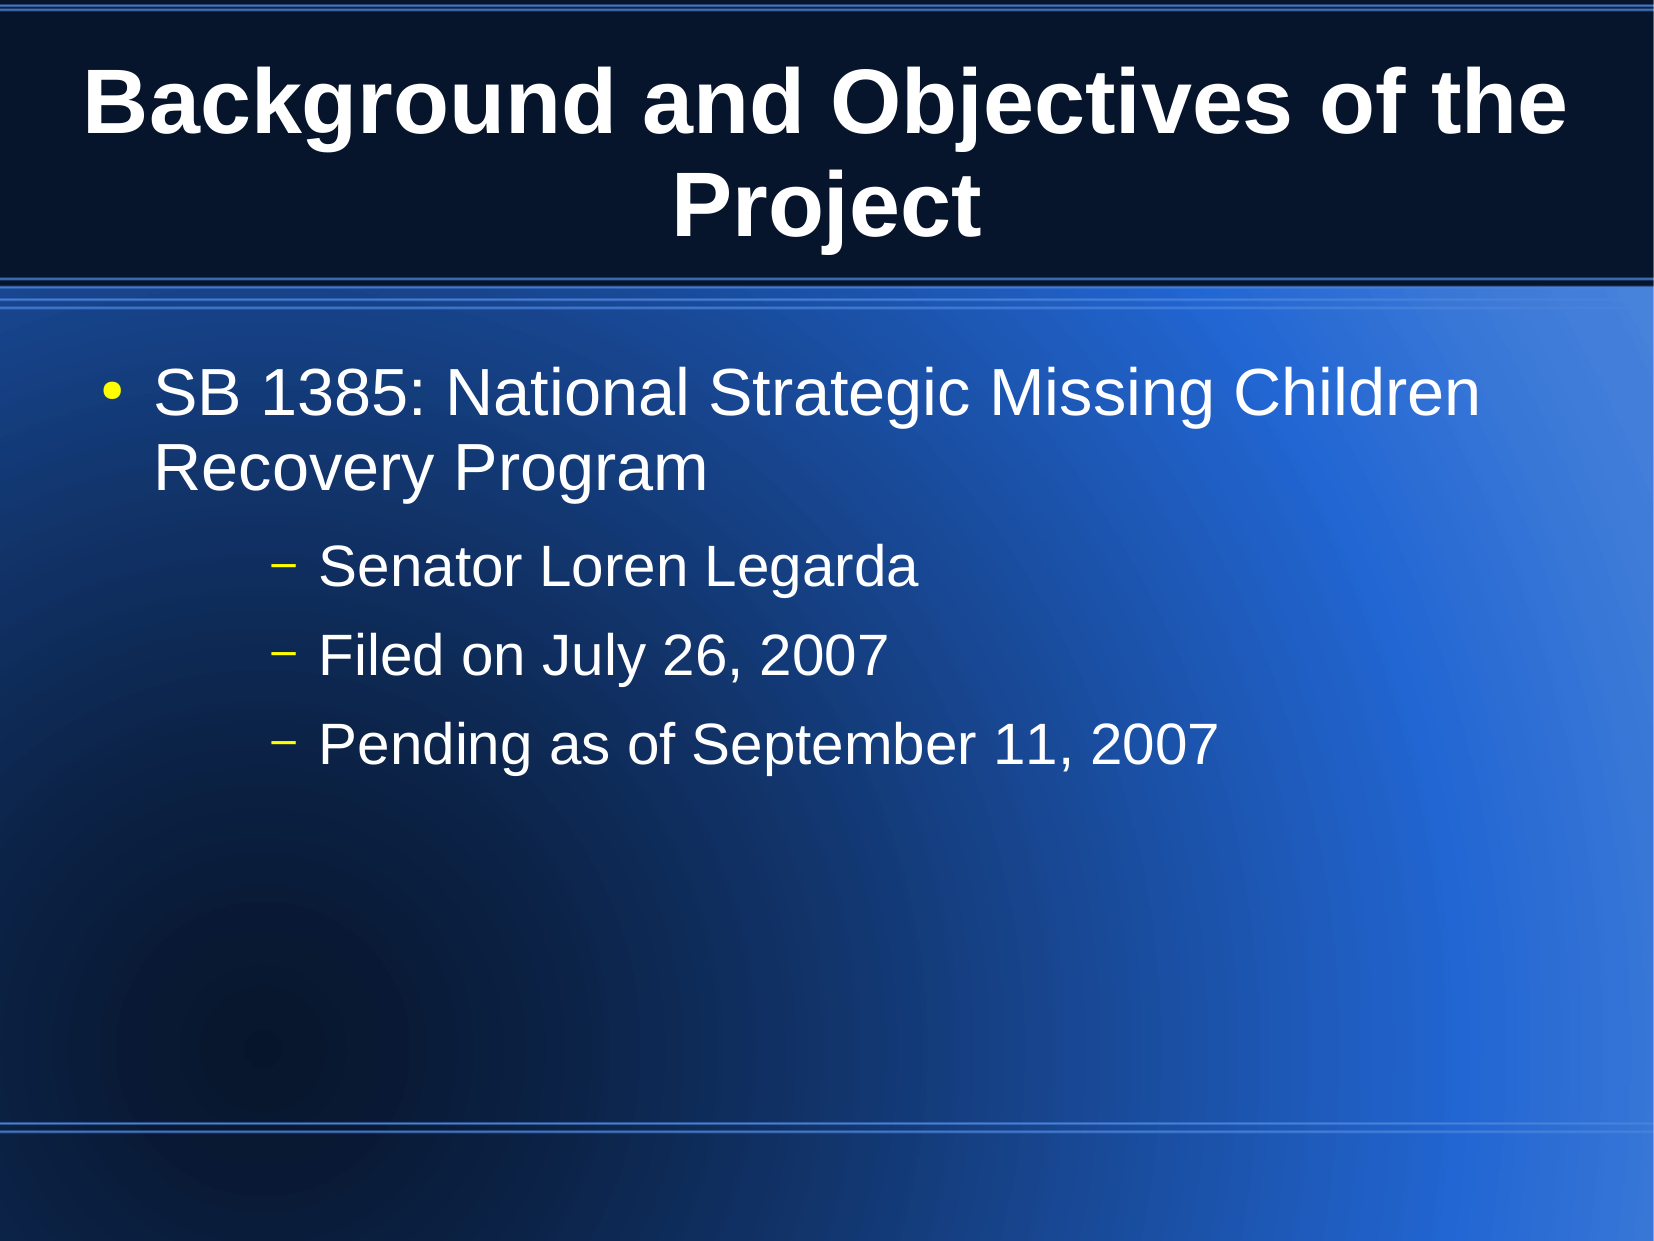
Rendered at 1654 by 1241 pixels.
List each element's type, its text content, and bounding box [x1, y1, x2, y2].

picture [0, 0, 1654, 1241]
list SB 1385: National Strategic Missing Children Recovery Program Senator Loren Legarda Filed on July 26, 2007 Pending as of September 11, 2007 [82, 355, 1571, 1058]
title Background and Objectives of the Project [82, 49, 1571, 257]
